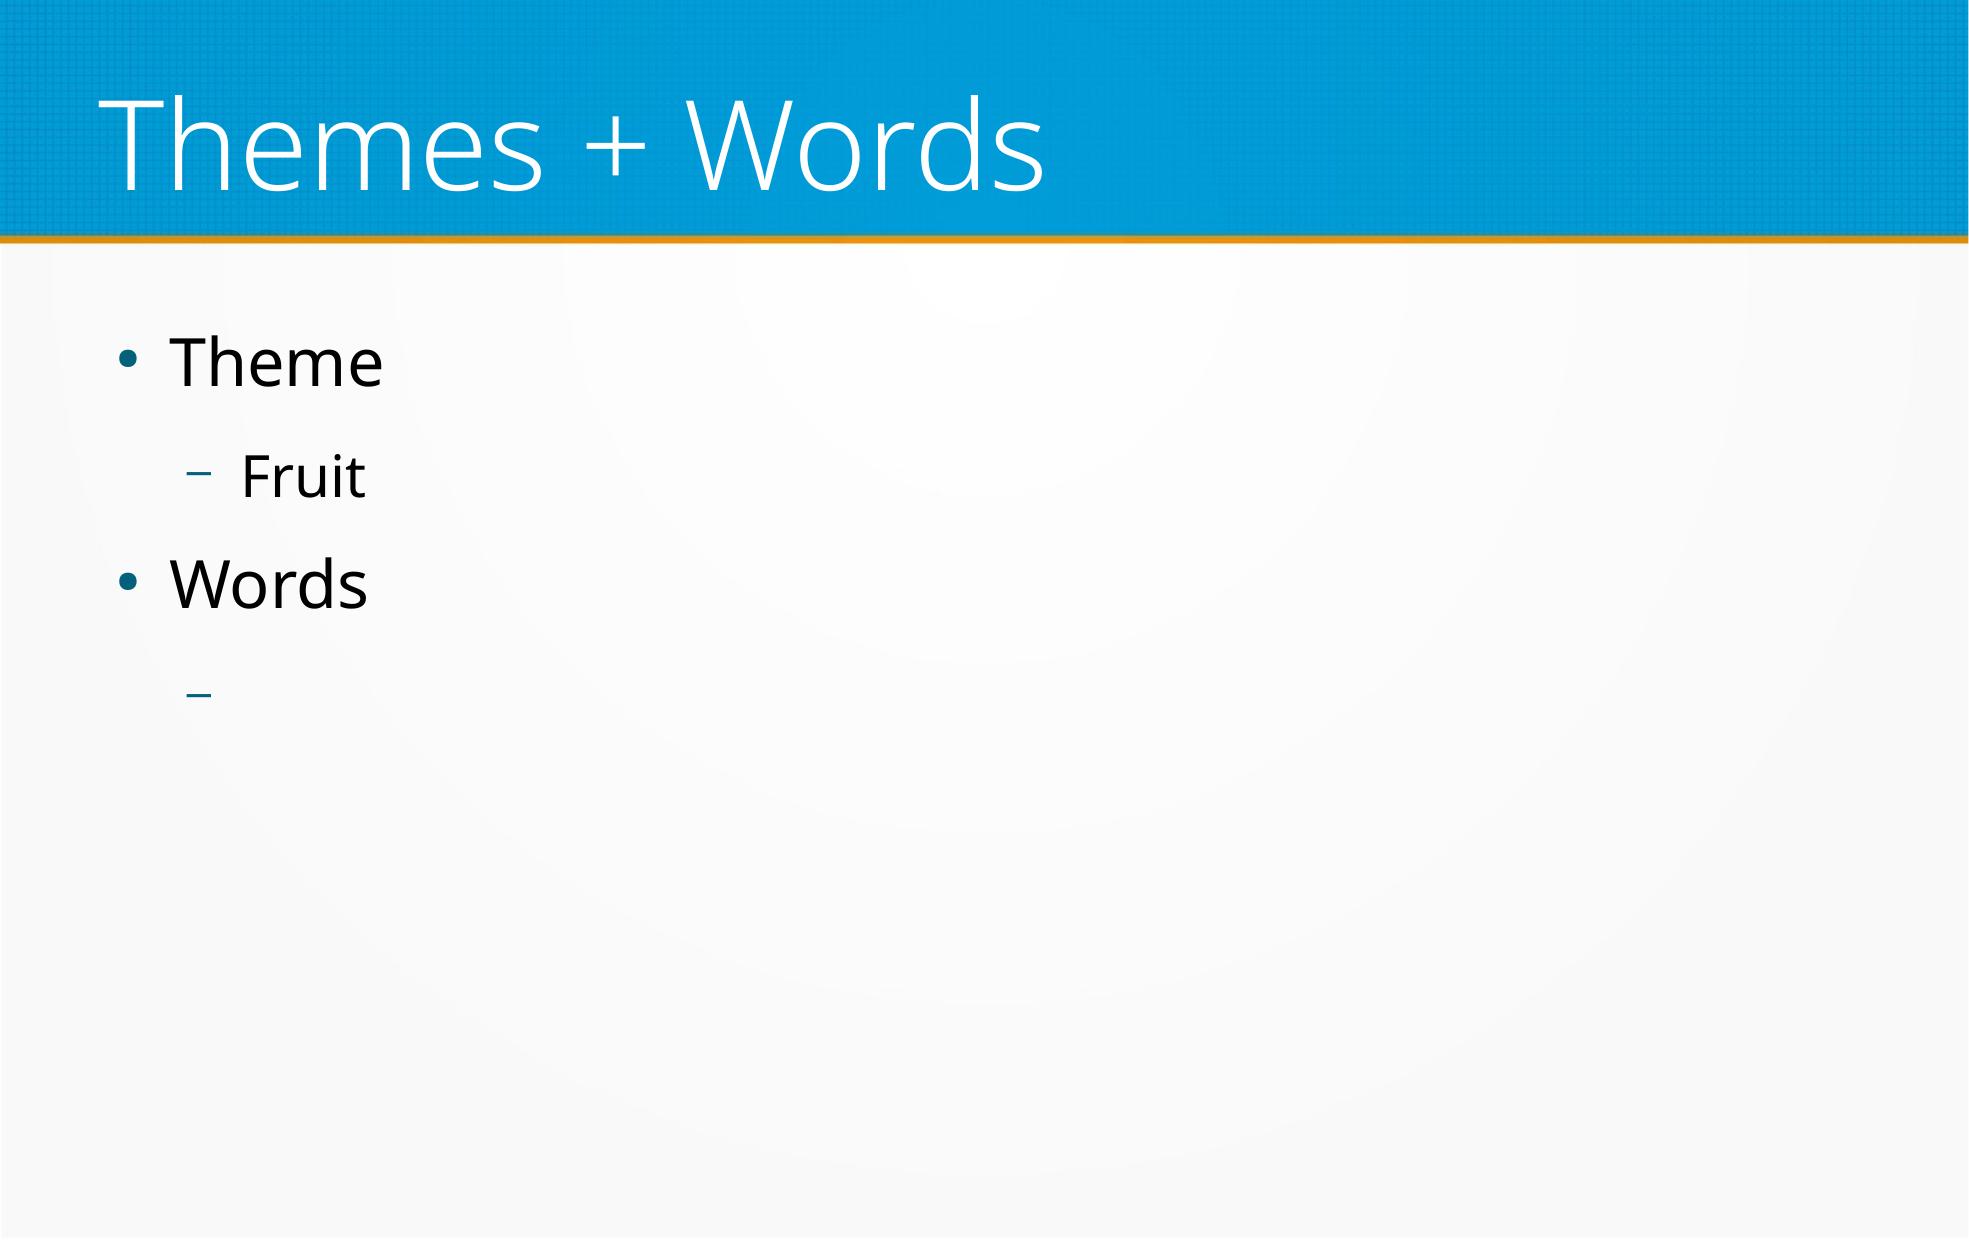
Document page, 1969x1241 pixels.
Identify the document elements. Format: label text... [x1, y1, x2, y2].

picture [0, 233, 1969, 1241]
title Themes + Words [98, 19, 1870, 227]
list Theme Fruit Words [98, 315, 1861, 1081]
